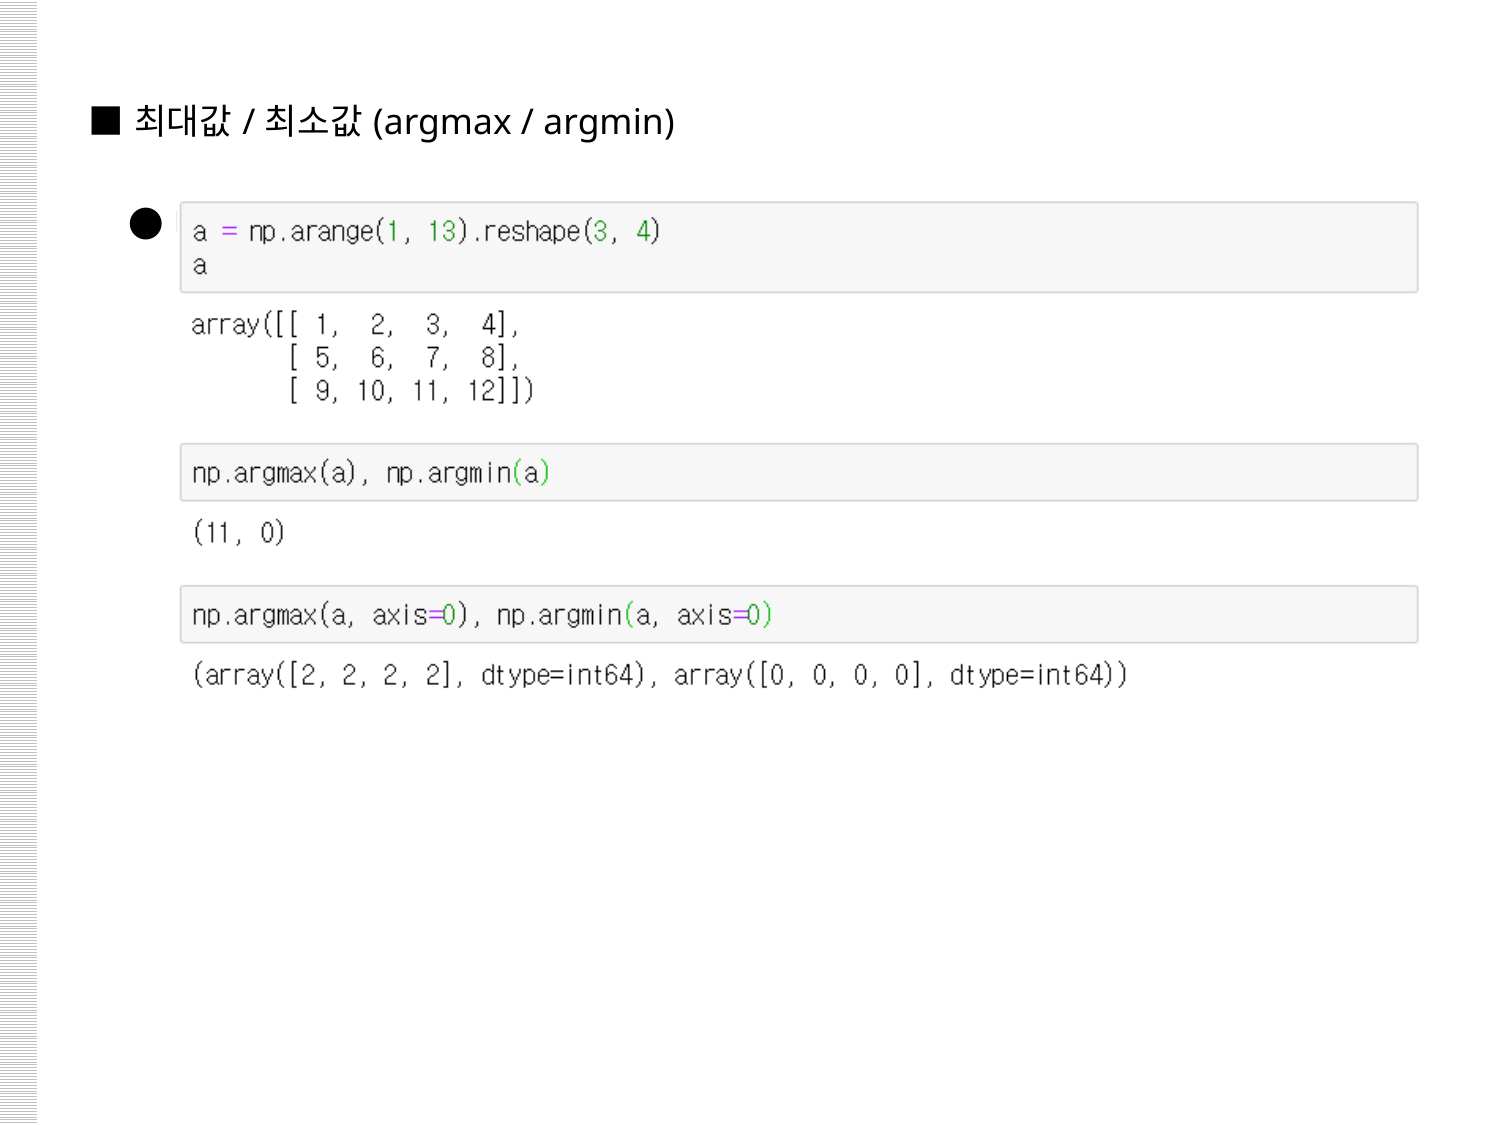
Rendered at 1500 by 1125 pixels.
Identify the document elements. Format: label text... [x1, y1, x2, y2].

text_box ■ 최대값 / 최소값 (argmax / argmin) ● 배열 내의 최대값 / 최소값의 index 반환 [73, 33, 1453, 990]
picture [177, 197, 1422, 707]
